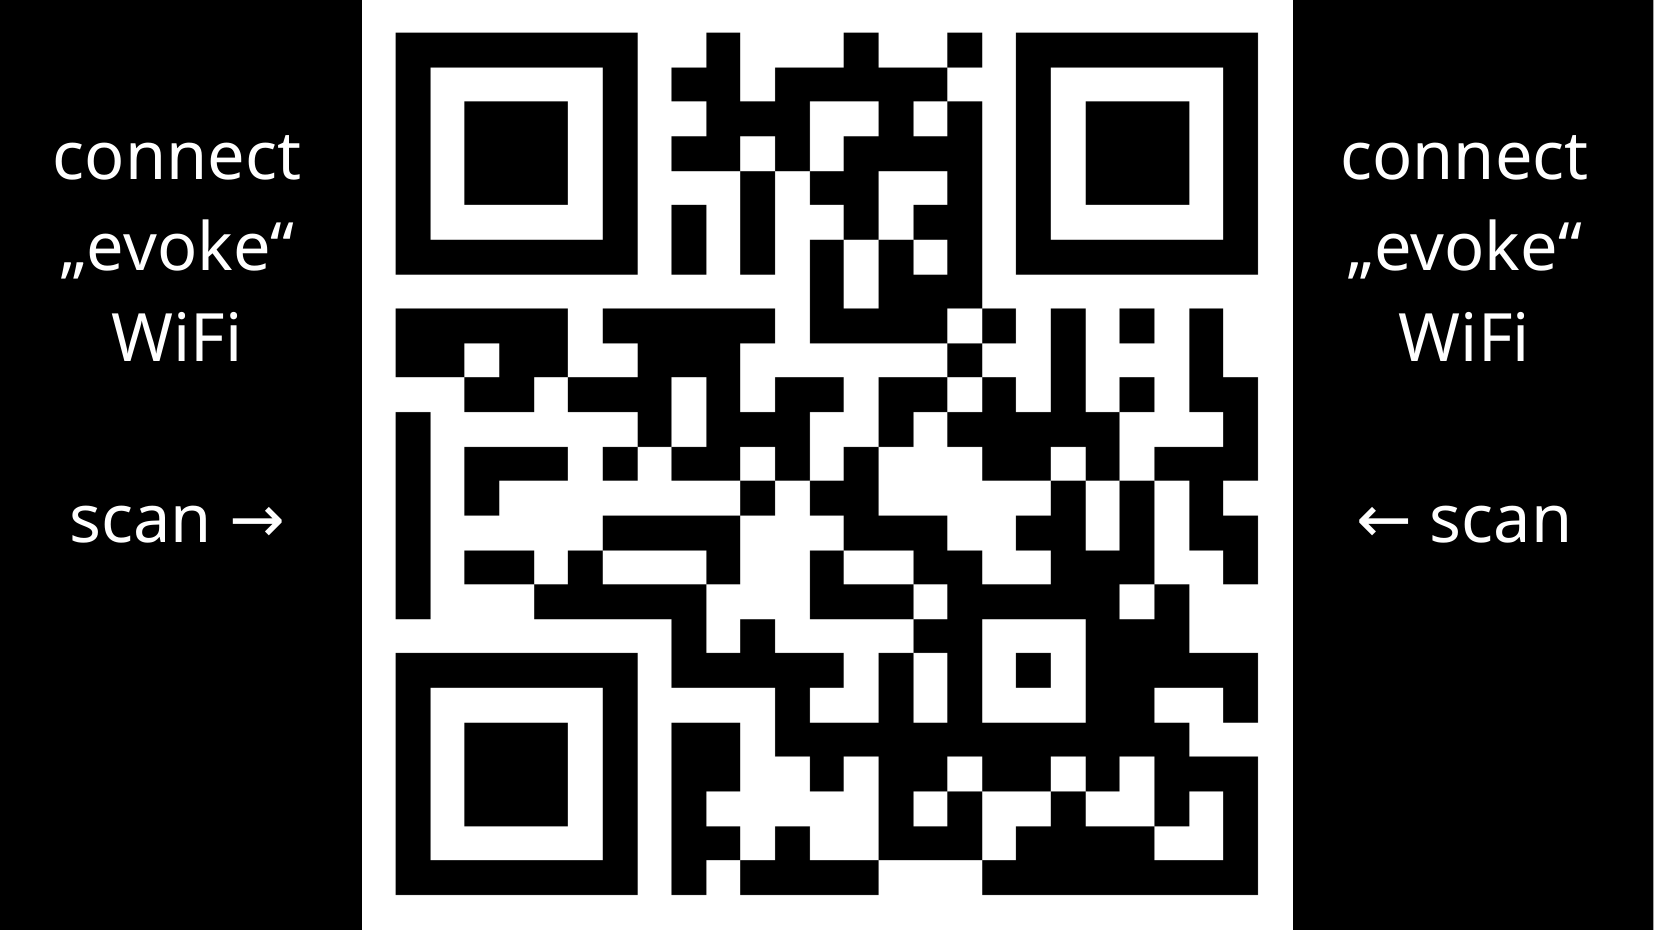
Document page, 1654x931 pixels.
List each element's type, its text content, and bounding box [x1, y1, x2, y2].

text_box connect „evoke“ WiFi scan → [23, 150, 331, 520]
text_box connect „evoke“ WiFi ← scan [1311, 150, 1619, 520]
picture [362, 0, 1293, 930]
